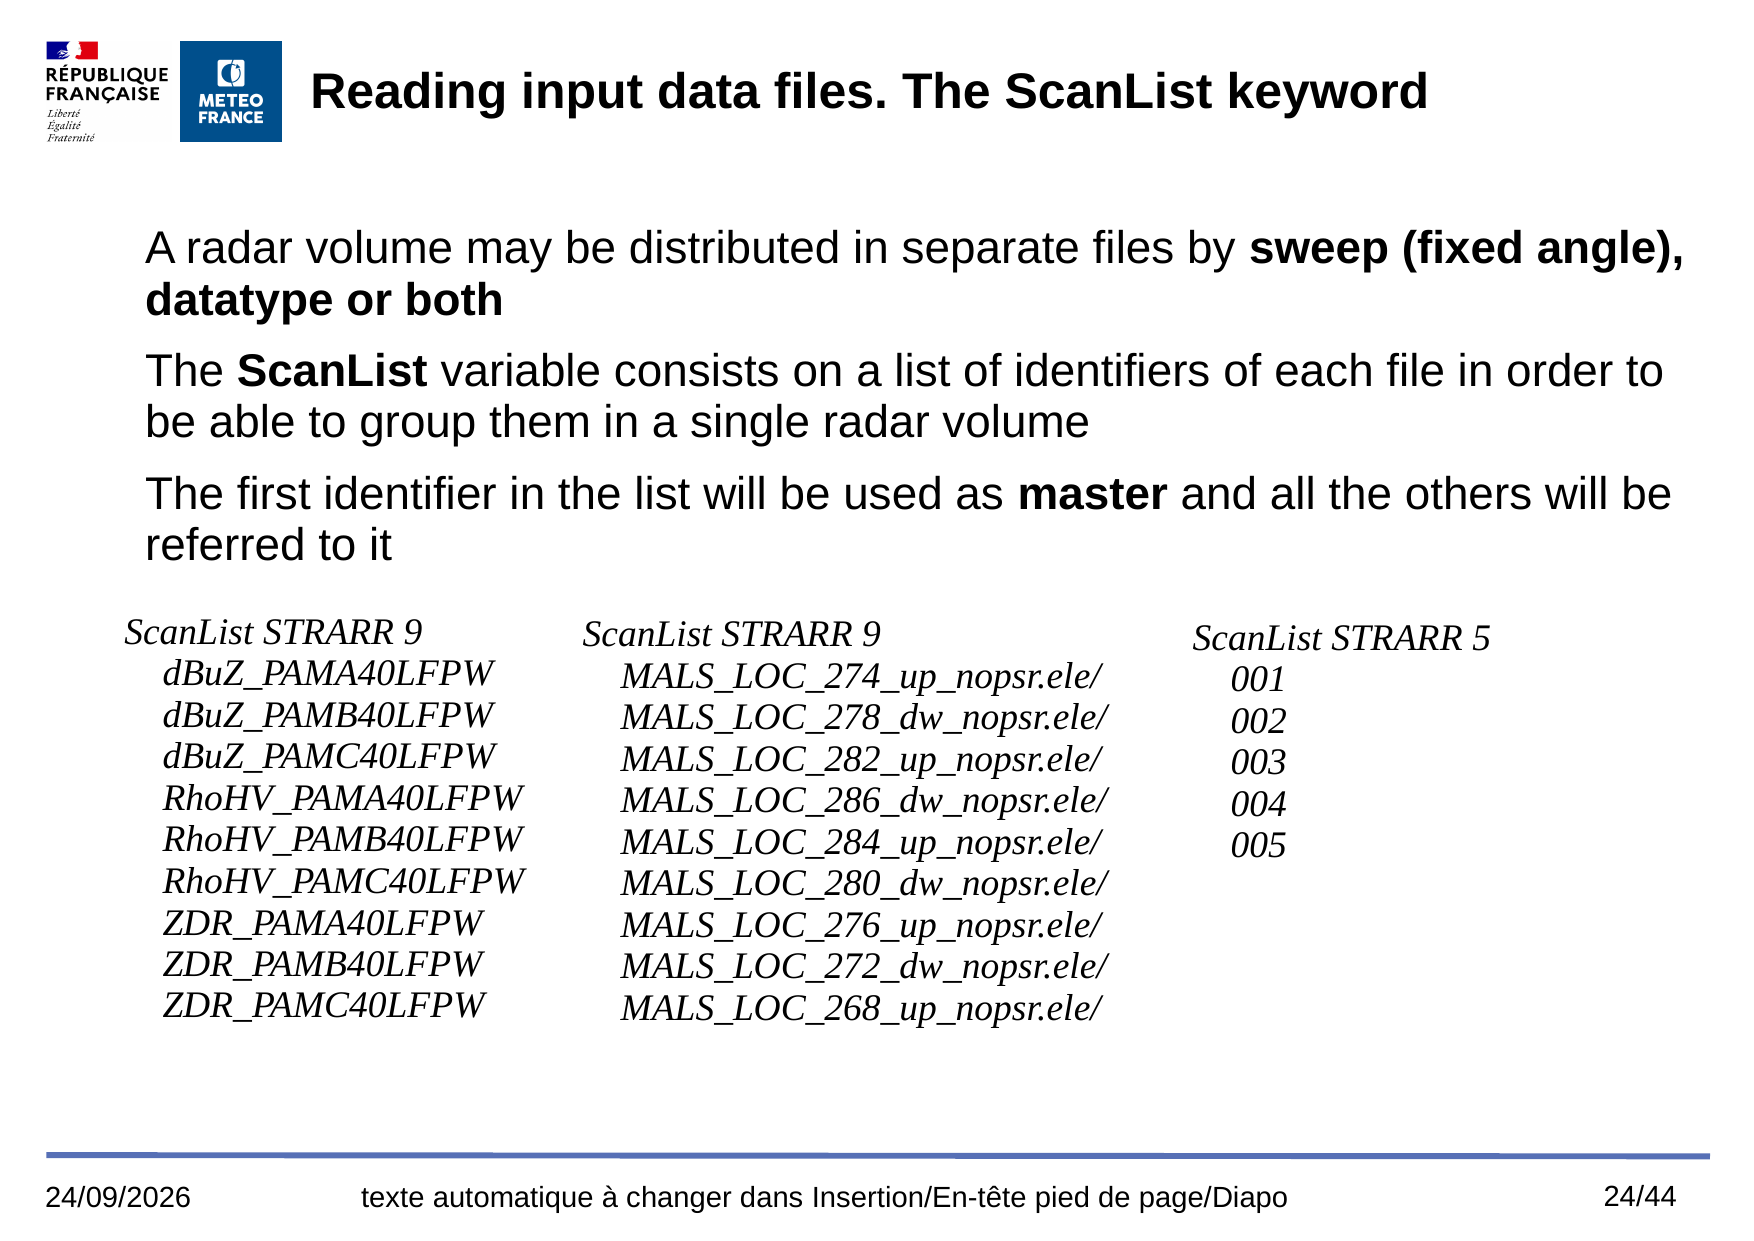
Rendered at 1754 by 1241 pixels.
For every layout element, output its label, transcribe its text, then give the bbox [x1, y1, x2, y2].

text_box ScanList STRARR 9 MALS_LOC_274_up_nopsr.ele/ MALS_LOC_278_dw_nopsr.ele/ MALS_LOC_282_up_nopsr.ele/ MALS_LOC_286_dw_nopsr.ele/ MALS_LOC_284_up_nopsr.ele/ MALS_LOC_280_dw_nopsr.ele/ MALS_LOC_276_up_nopsr.ele/ MALS_LOC_272_dw_nopsr.ele/ MALS_LOC_268_up_nopsr.ele/ [567, 605, 1172, 1053]
title Reading input data files. The ScanList keyword [310, 40, 1697, 142]
picture [180, 41, 282, 142]
text_box ScanList STRARR 9 dBuZ_PAMA40LFPW dBuZ_PAMB40LFPW dBuZ_PAMC40LFPW RhoHV_PAMA40LFPW RhoHV_PAMB40LFPW RhoHV_PAMC40LFPW ZDR_PAMA40LFPW ZDR_PAMB40LFPW ZDR_PAMC40LFPW [109, 603, 591, 1034]
picture [46, 41, 172, 142]
list A radar volume may be distributed in separate files by sweep (fixed angle), datatype or both The ScanList variable consists on a list of identifiers of each file in order to be able to group them in a single radar volume The first identifier in the list will be used as master and all the others will be referred to it [44, 222, 1712, 1118]
text_box ScanList STRARR 5 001 002 003 004 005 [1177, 609, 1526, 874]
